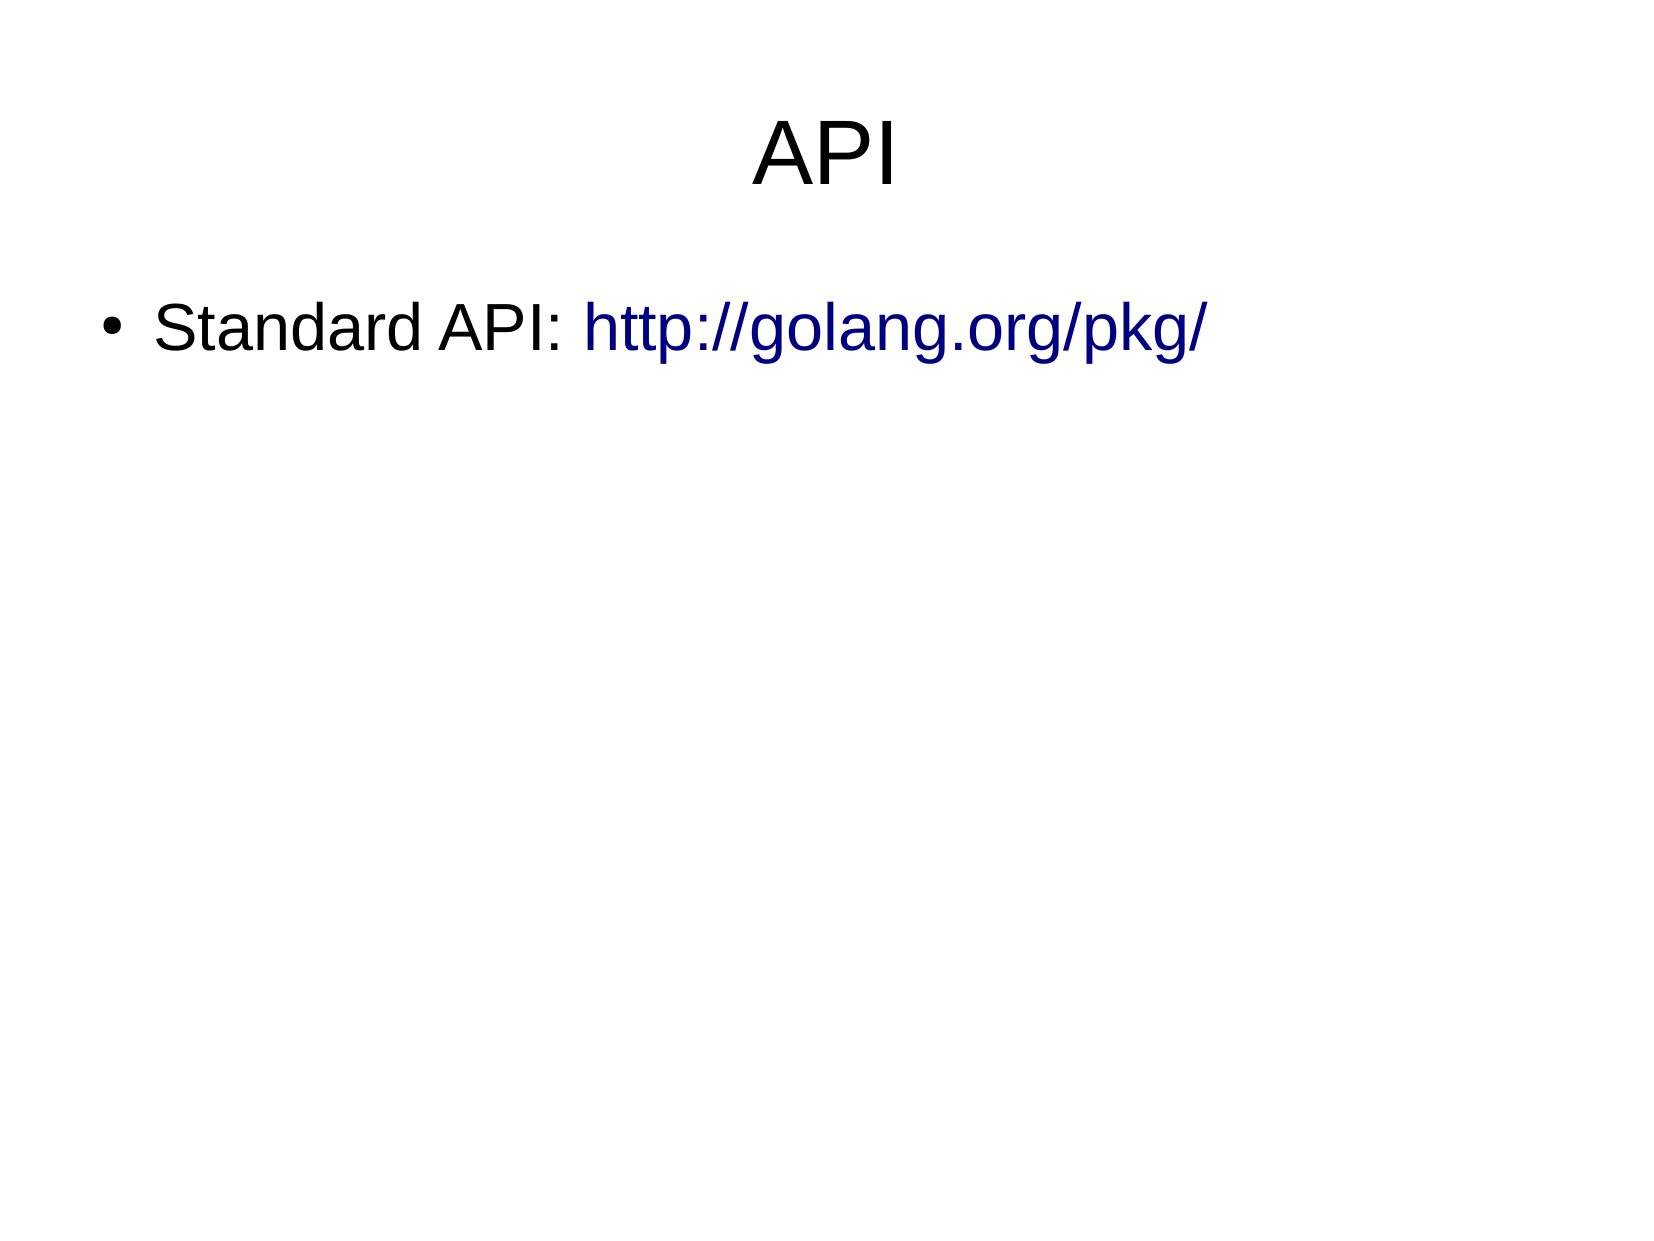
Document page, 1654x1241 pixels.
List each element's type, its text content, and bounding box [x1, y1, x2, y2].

list Standard API: http://golang.org/pkg/ [82, 290, 1538, 1010]
title API [82, 49, 1571, 257]
